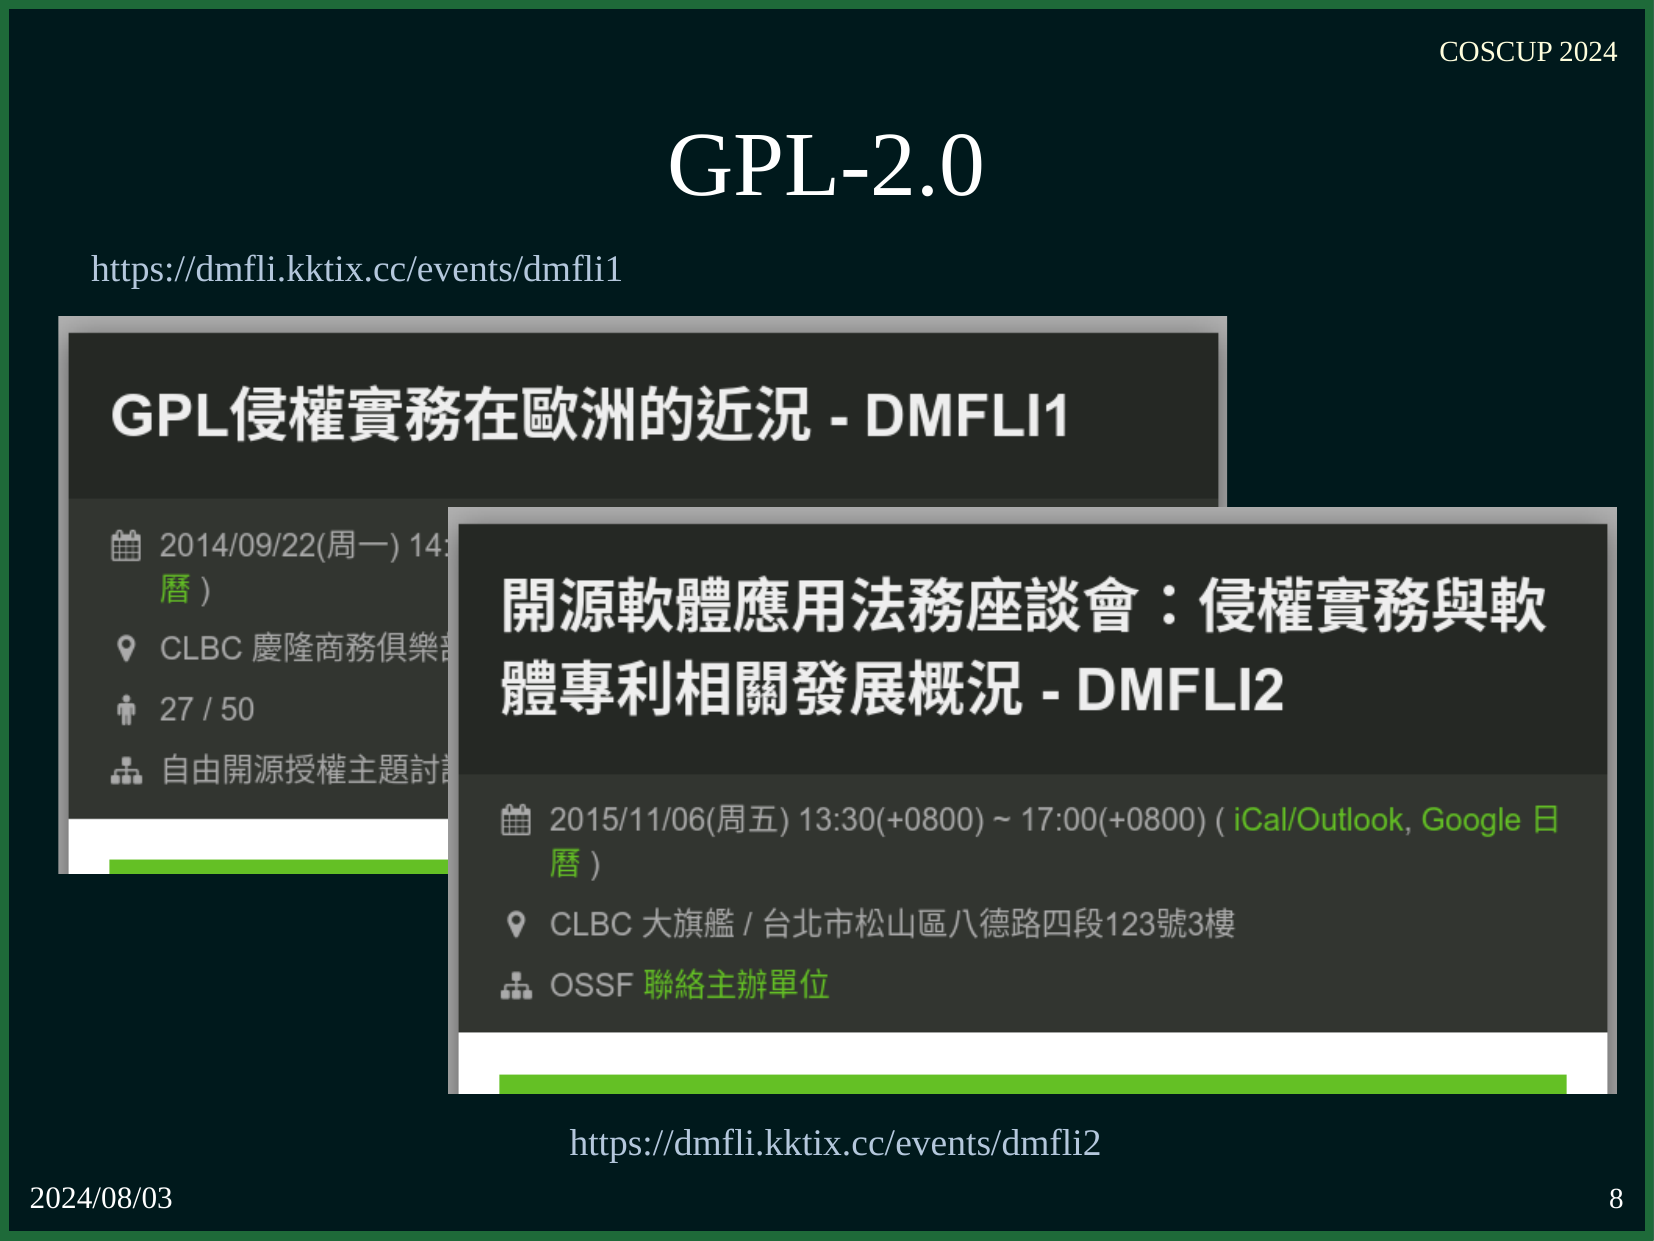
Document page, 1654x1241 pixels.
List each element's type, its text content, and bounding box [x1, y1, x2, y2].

text_box https://dmfli.kktix.cc/events/dmfli2 [460, 1122, 1241, 1164]
text_box https://dmfli.kktix.cc/events/dmfli1 [59, 248, 686, 291]
picture [58, 316, 1617, 1094]
text_box GPL-2.0 [602, 106, 1052, 223]
